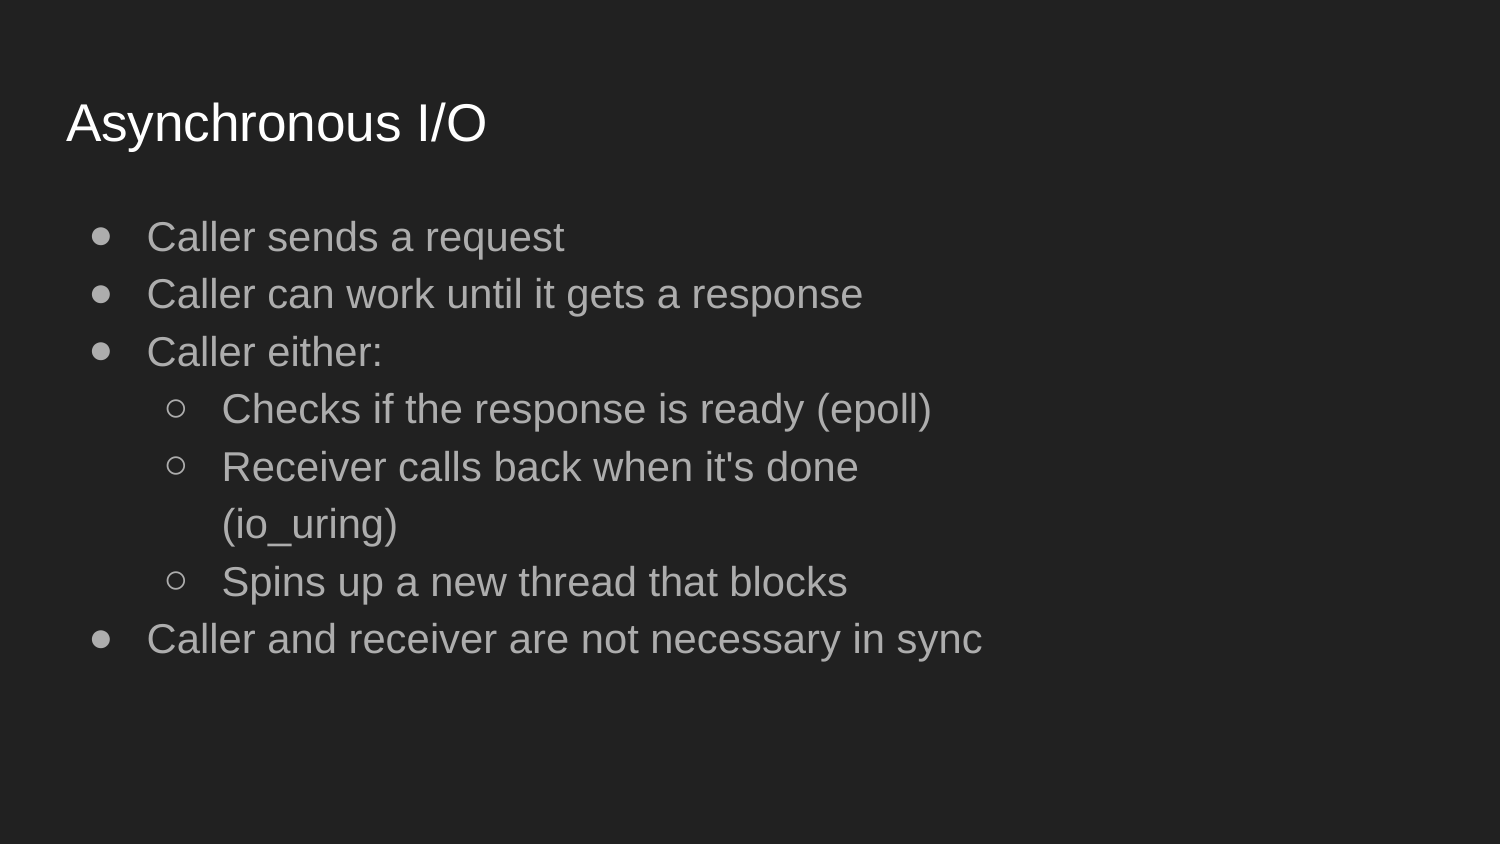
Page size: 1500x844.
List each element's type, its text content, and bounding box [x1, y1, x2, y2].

list Caller sends a request Caller can work until it gets a response Caller either: Checks if the response is ready (epoll) Receiver calls back when it's done (io_uring) Spins up a new thread that blocks Caller and receiver are not necessary in sync [56, 186, 1005, 732]
title Asynchronous I/O [51, 72, 1449, 167]
